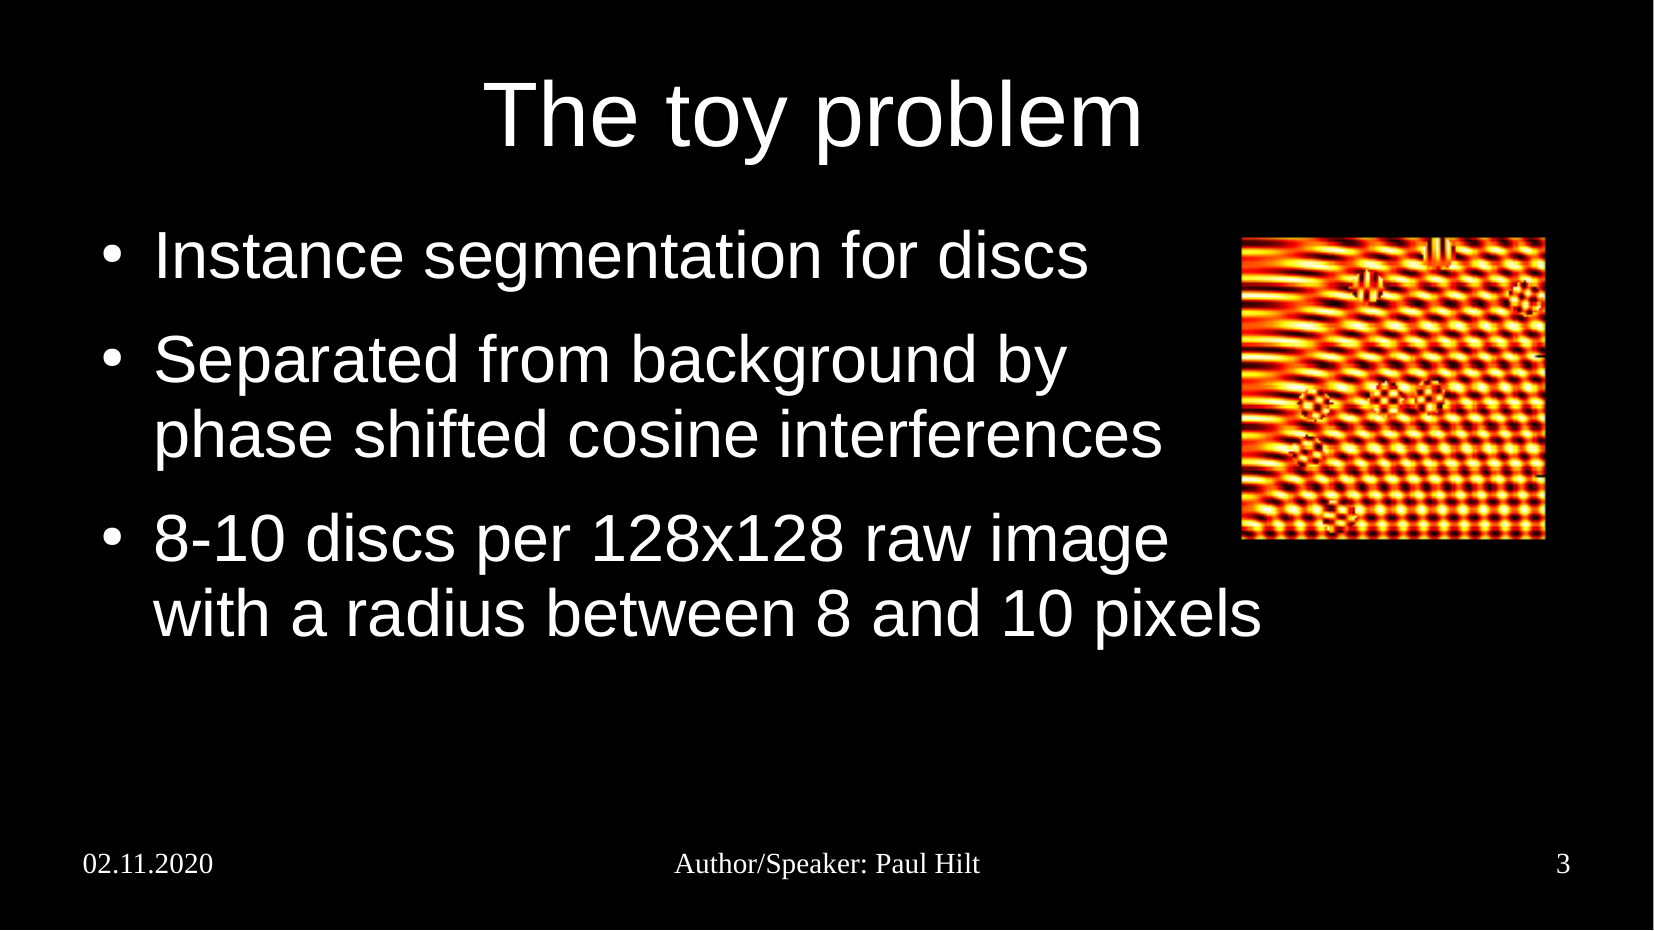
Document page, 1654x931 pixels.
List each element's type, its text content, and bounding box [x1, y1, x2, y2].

picture [1240, 236, 1548, 542]
list Instance segmentation for discs Separated from background by phase shifted cosine interferences 8-10 discs per 128x128 raw image with a radius between 8 and 10 pixels [82, 217, 1571, 758]
title The toy problem [82, 37, 1571, 193]
